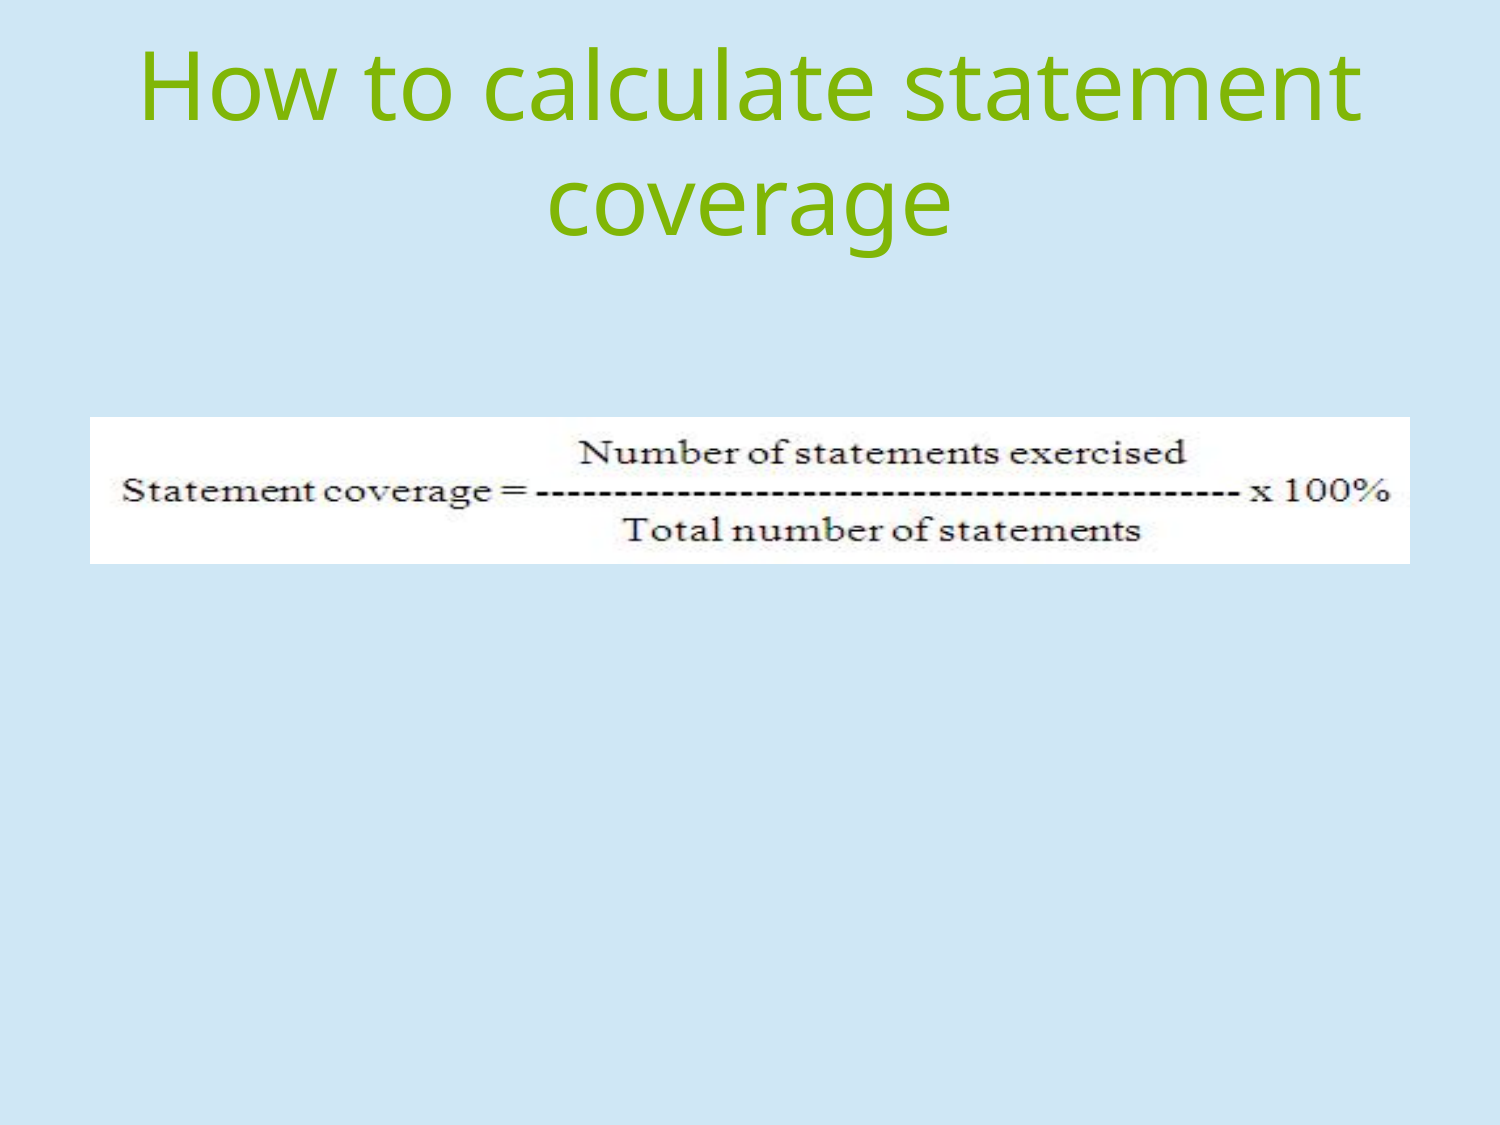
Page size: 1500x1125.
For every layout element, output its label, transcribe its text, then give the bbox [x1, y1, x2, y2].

picture [90, 236, 1410, 745]
title How to calculate statement coverage [90, 17, 1410, 236]
